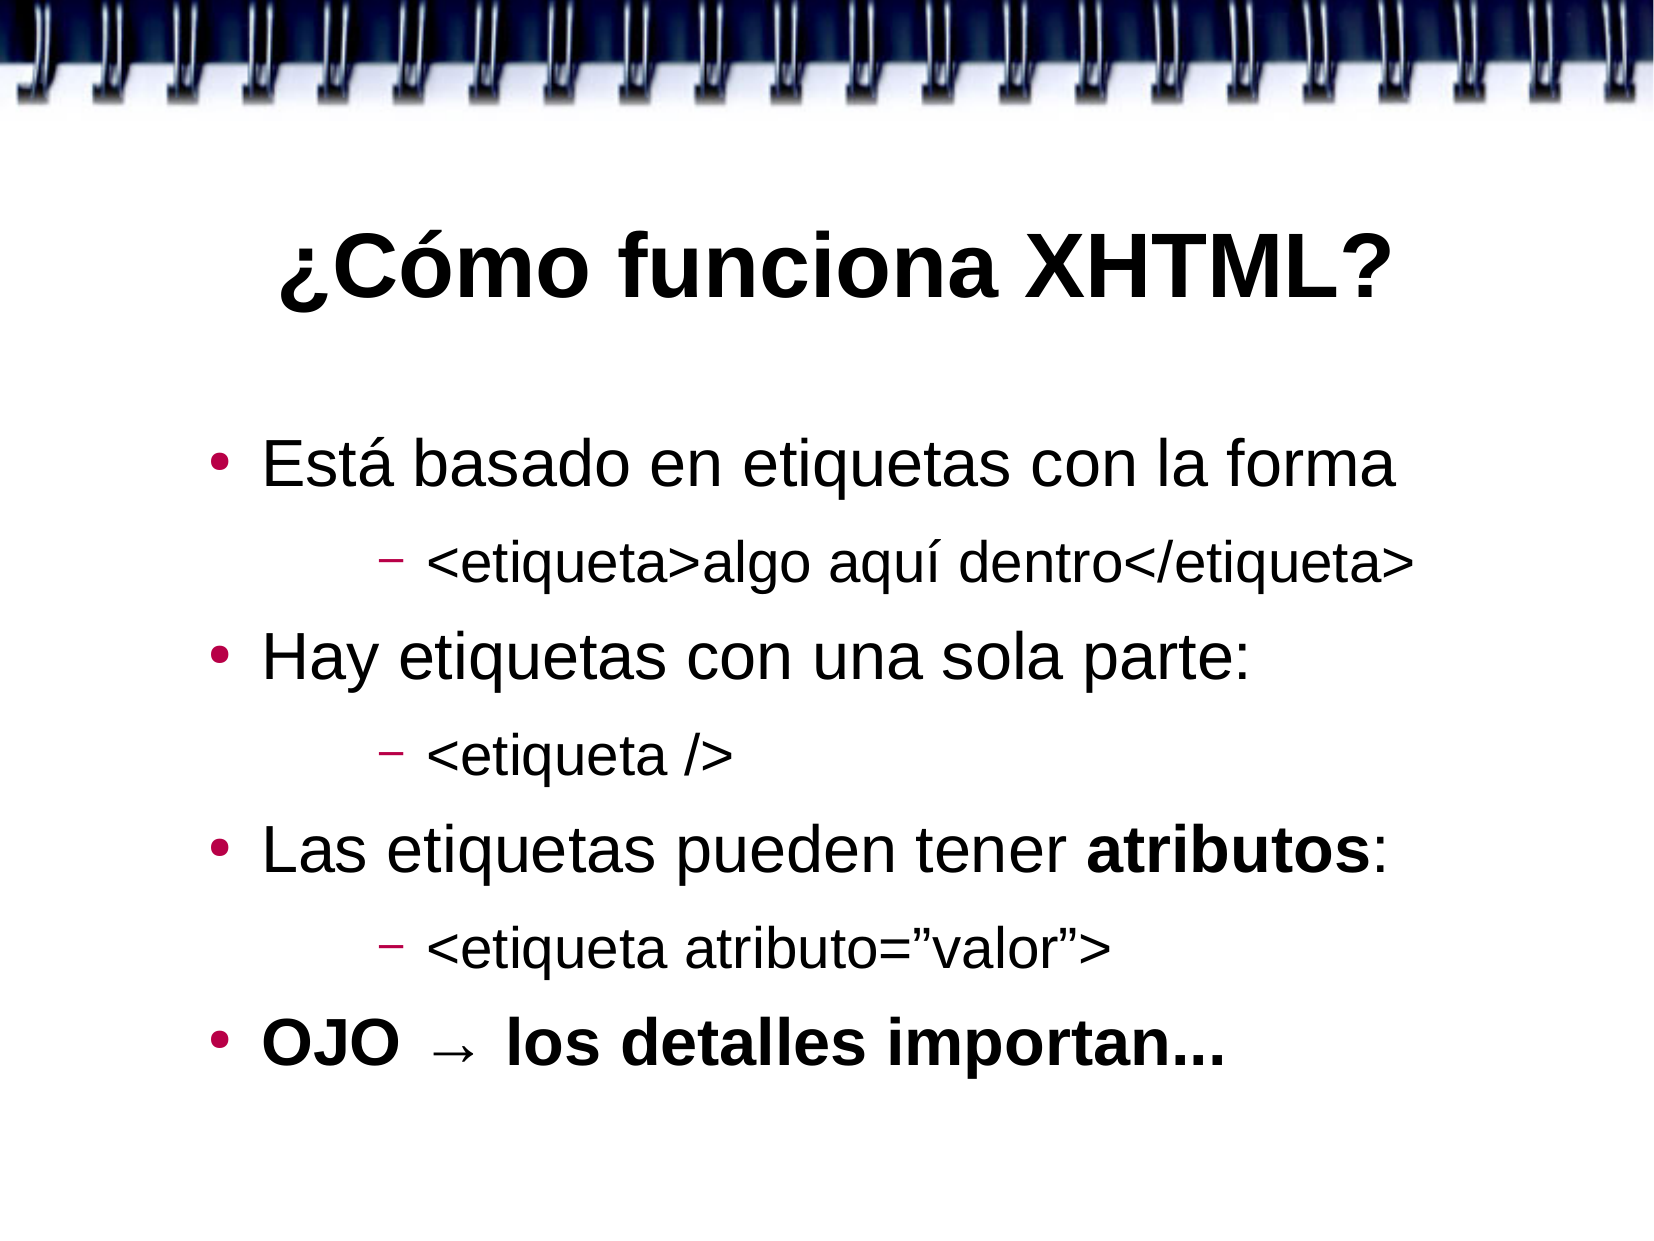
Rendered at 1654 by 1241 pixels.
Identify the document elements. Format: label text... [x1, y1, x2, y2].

title ¿Cómo funciona XHTML? [139, 169, 1535, 362]
list Está basado en etiquetas con la forma <etiqueta>algo aquí dentro</etiqueta> Hay etiquetas con una sola parte: <etiqueta /> Las etiquetas pueden tener atributos: <etiqueta atributo=”valor”> OJO → los detalles importan... [190, 425, 1472, 1079]
picture [0, 0, 1654, 121]
